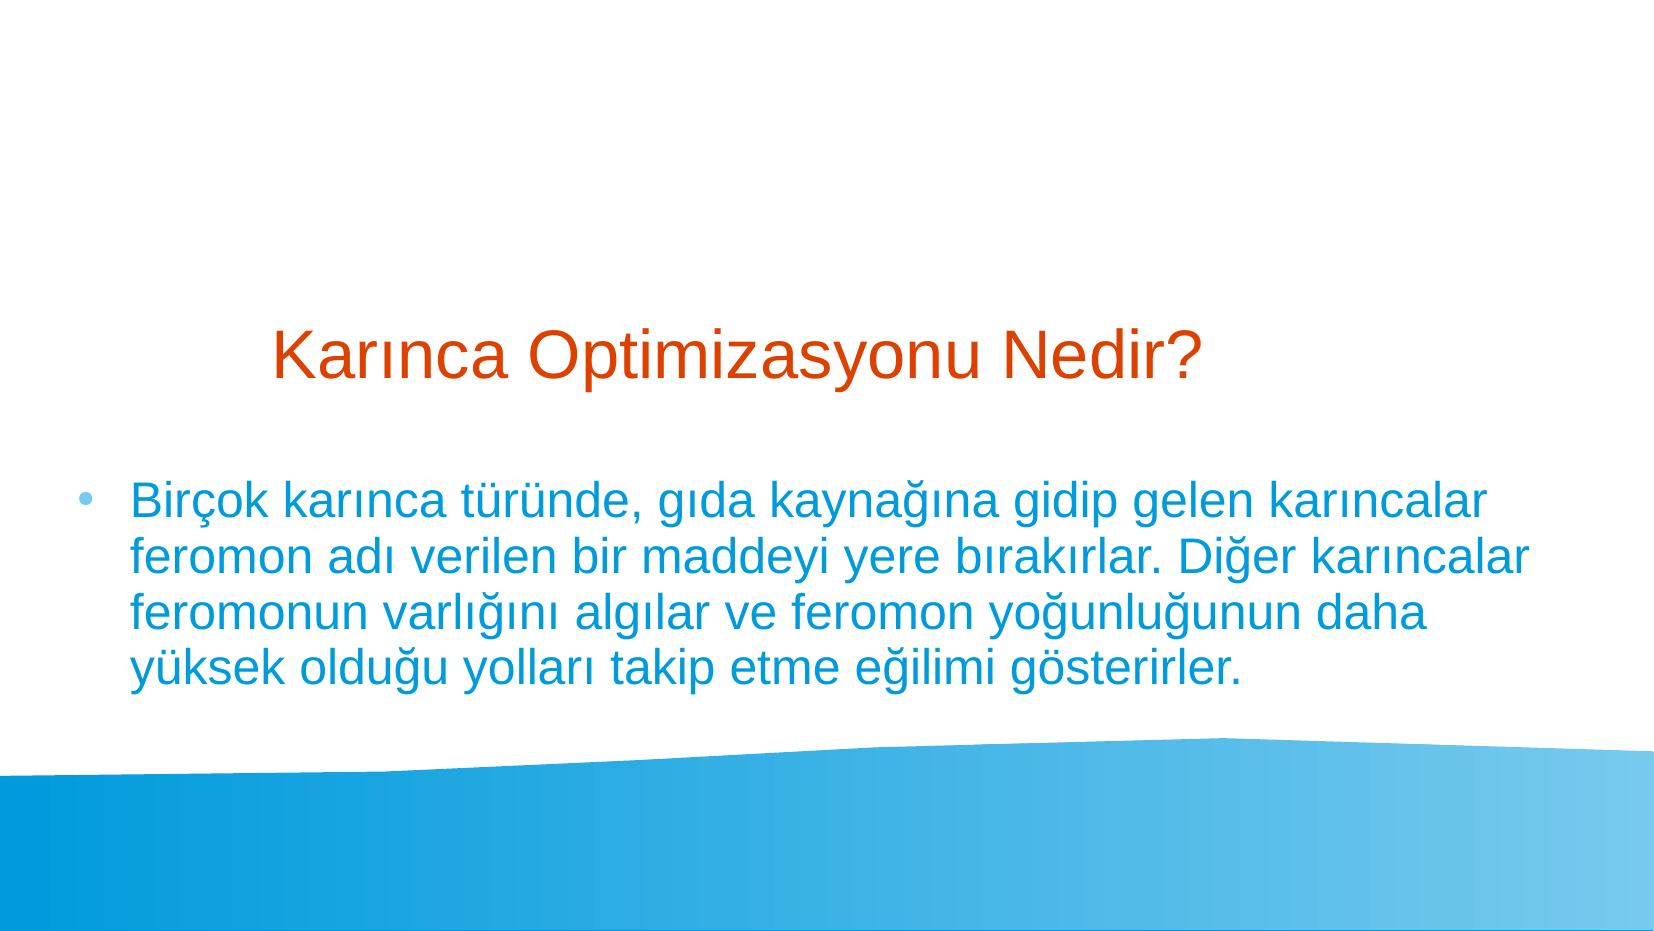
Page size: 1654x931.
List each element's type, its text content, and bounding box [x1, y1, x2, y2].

list Birçok karınca türünde, gıda kaynağına gidip gelen karıncalar feromon adı verilen bir maddeyi yere bırakırlar. Diğer karıncalar feromonun varlığını algılar ve feromon yoğunluğunun daha yüksek olduğu yolları takip etme eğilimi gösterirler. [59, 472, 1595, 739]
title Karınca Optimizasyonu Nedir? [0, 265, 1477, 443]
